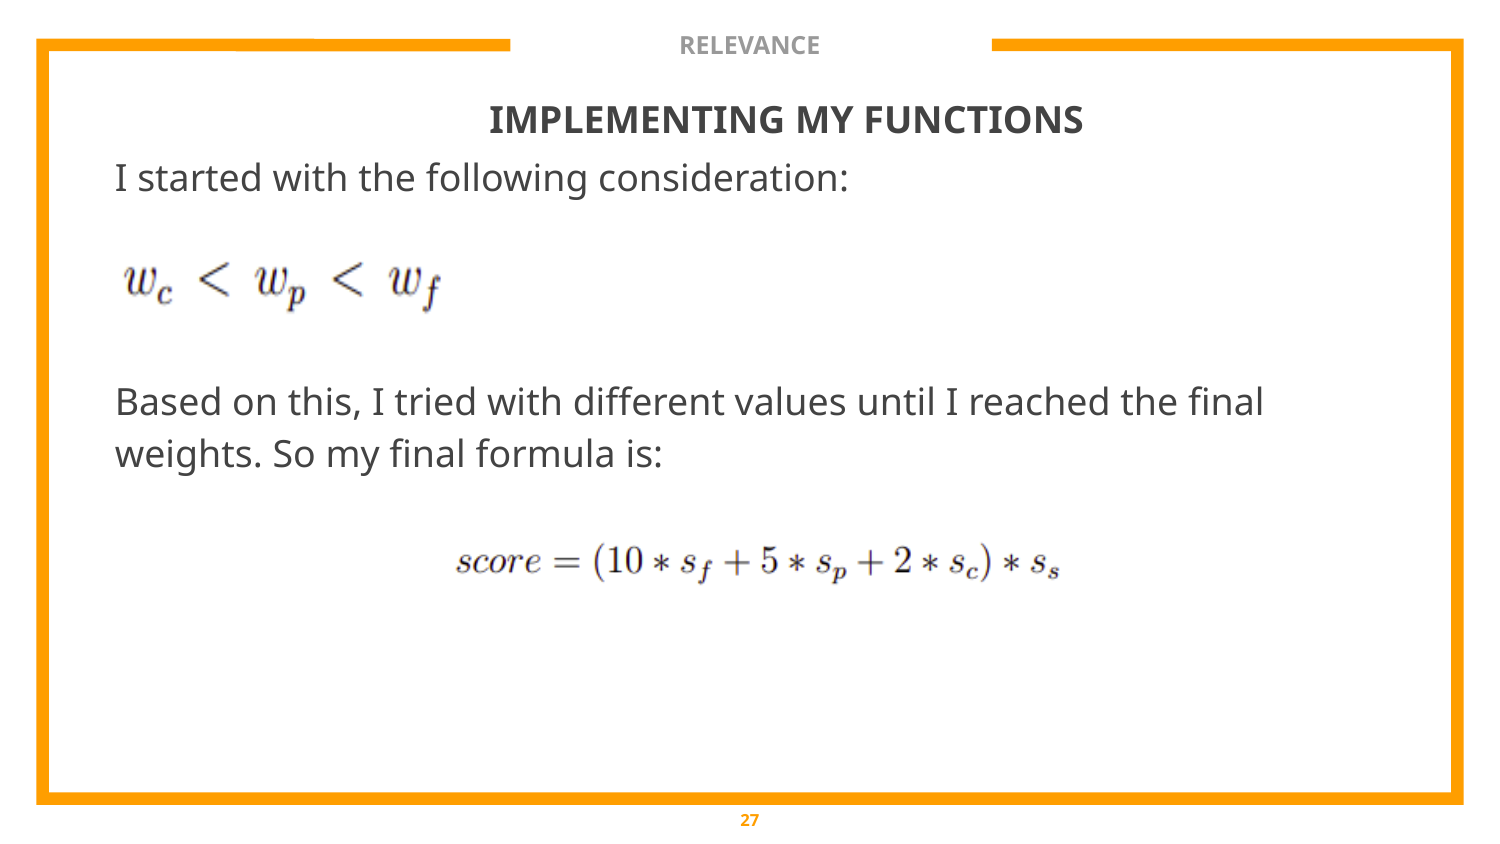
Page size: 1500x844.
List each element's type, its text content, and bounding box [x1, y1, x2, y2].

picture [450, 528, 1075, 606]
slide_number <number> [0, 798, 1500, 844]
title RELEVANCE [531, 15, 969, 81]
list IMPLEMENTING MY FUNCTIONS I started with the following consideration: Based on this, I tried with different values until I reached the final weights. So my final formula is: [99, 81, 1400, 763]
picture [115, 251, 443, 324]
